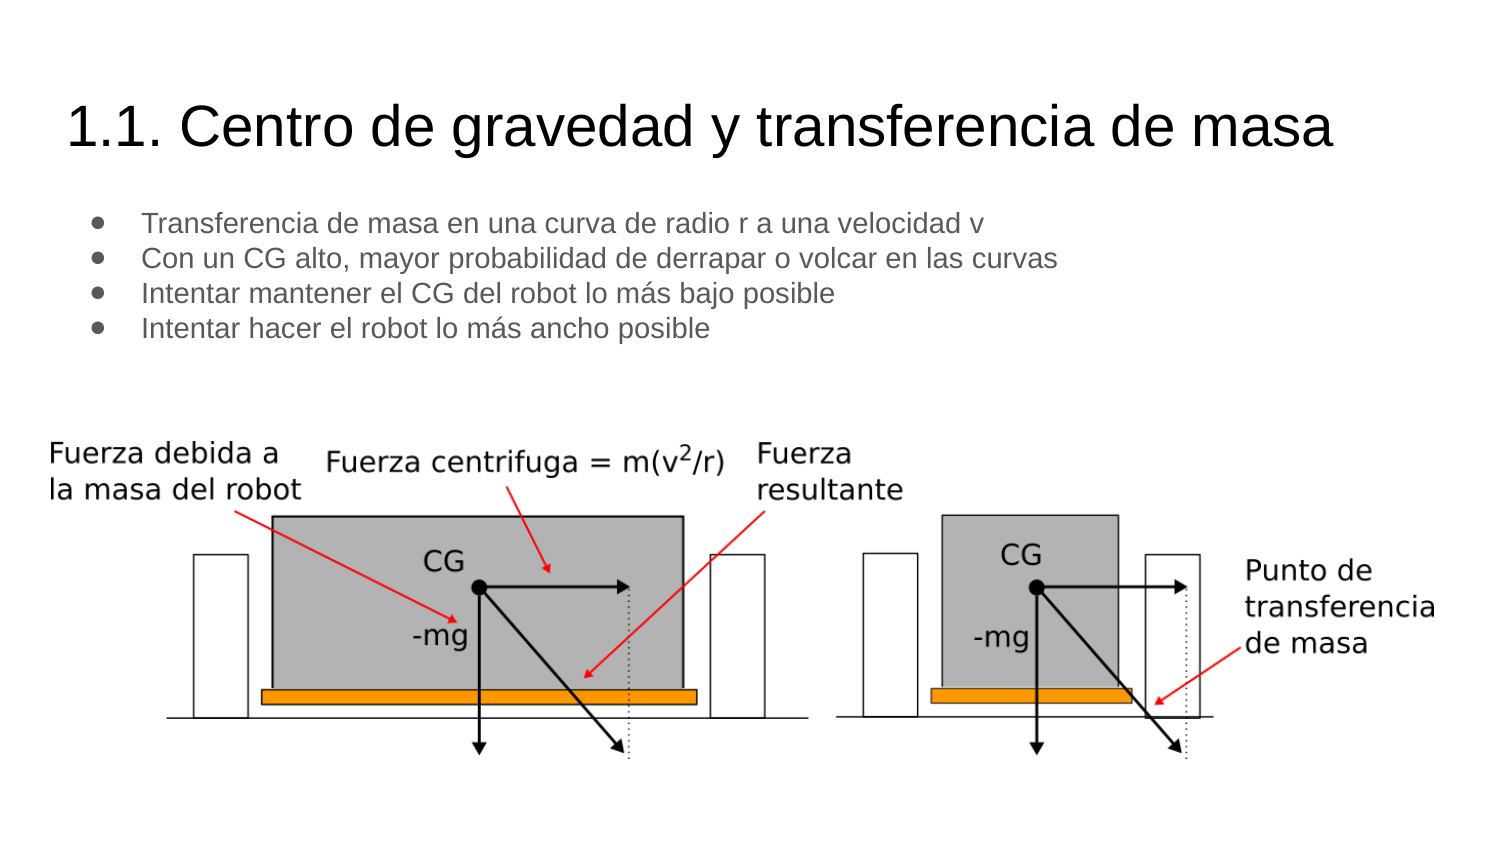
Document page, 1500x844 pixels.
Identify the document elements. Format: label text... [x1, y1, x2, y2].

title 1.1. Centro de gravedad y transferencia de masa [51, 72, 1449, 167]
list Transferencia de masa en una curva de radio r a una velocidad v Con un CG alto, mayor probabilidad de derrapar o volcar en las curvas Intentar mantener el CG del robot lo más bajo posible Intentar hacer el robot lo más ancho posible [51, 189, 1449, 750]
picture [51, 441, 1434, 759]
